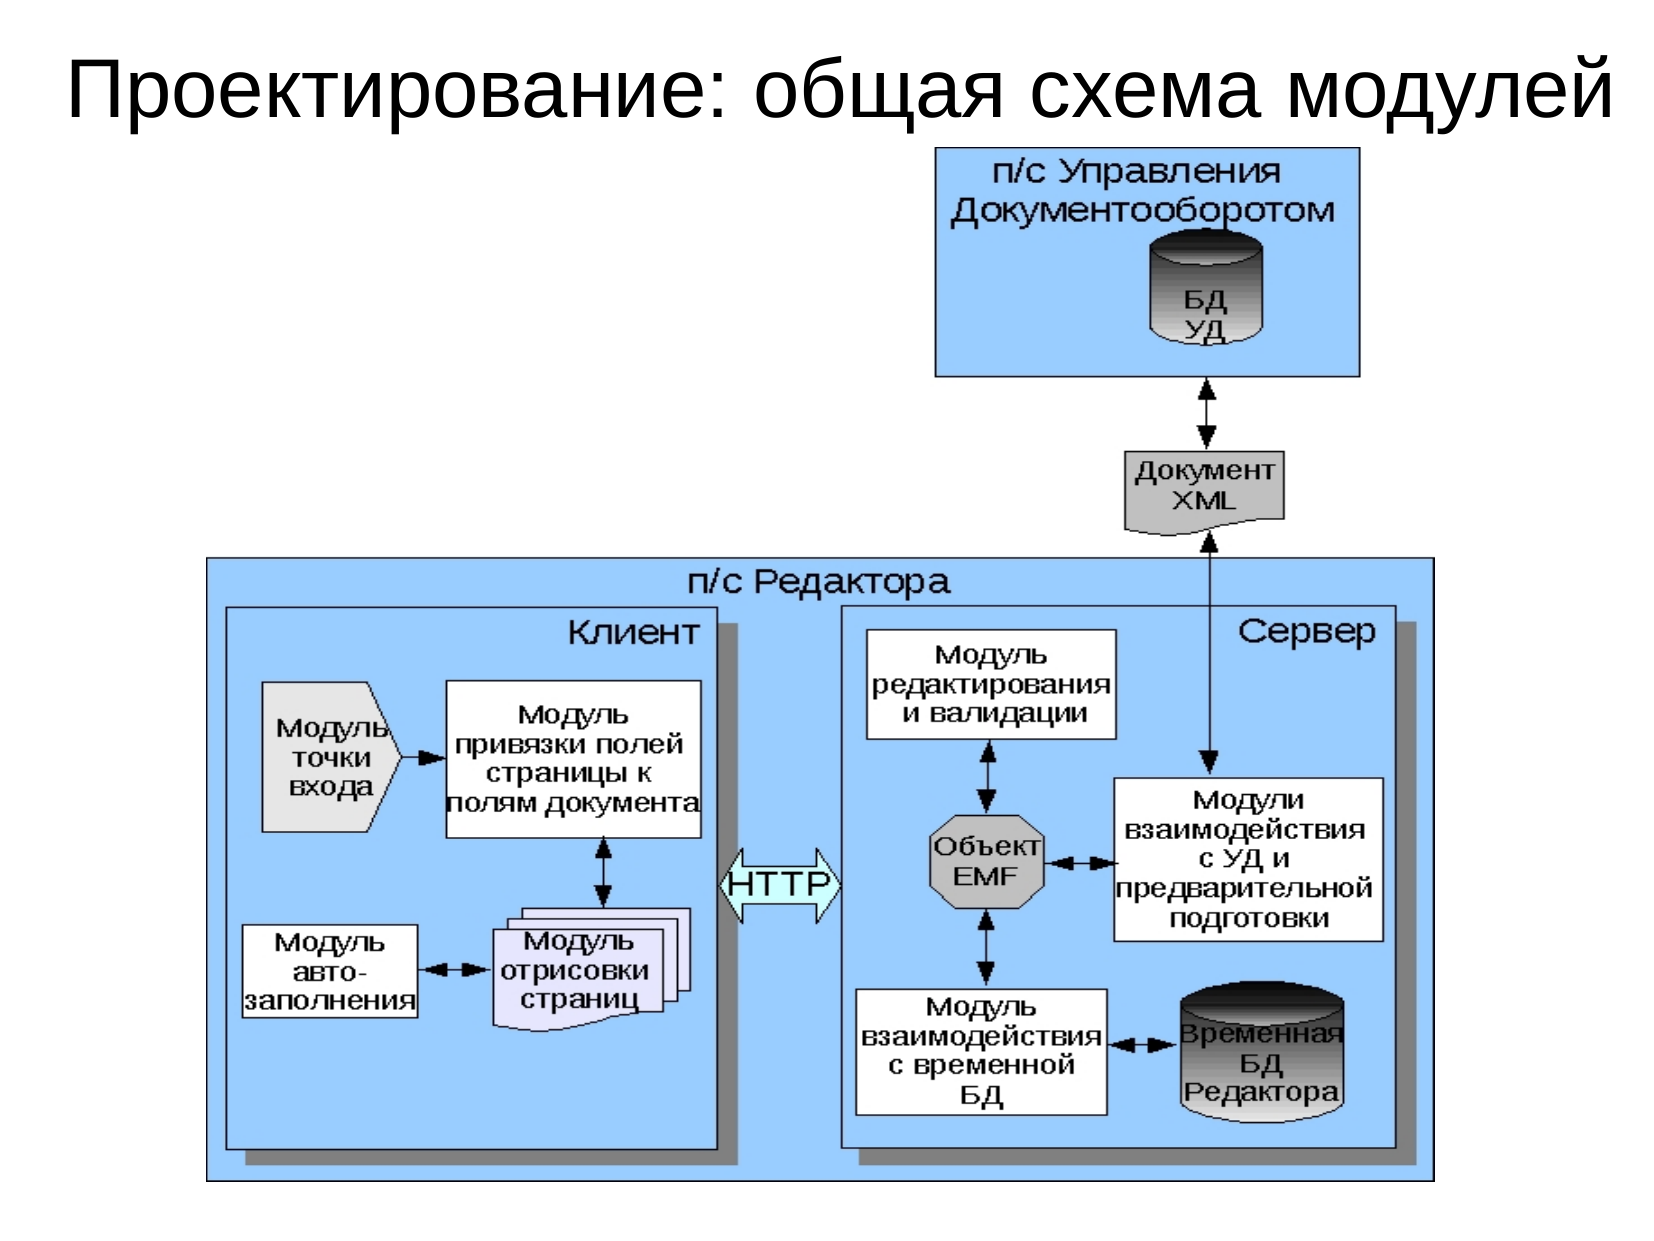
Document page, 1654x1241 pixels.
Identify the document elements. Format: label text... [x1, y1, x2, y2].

picture [206, 147, 1435, 1182]
title Проектирование: общая схема модулей [59, 29, 1625, 148]
